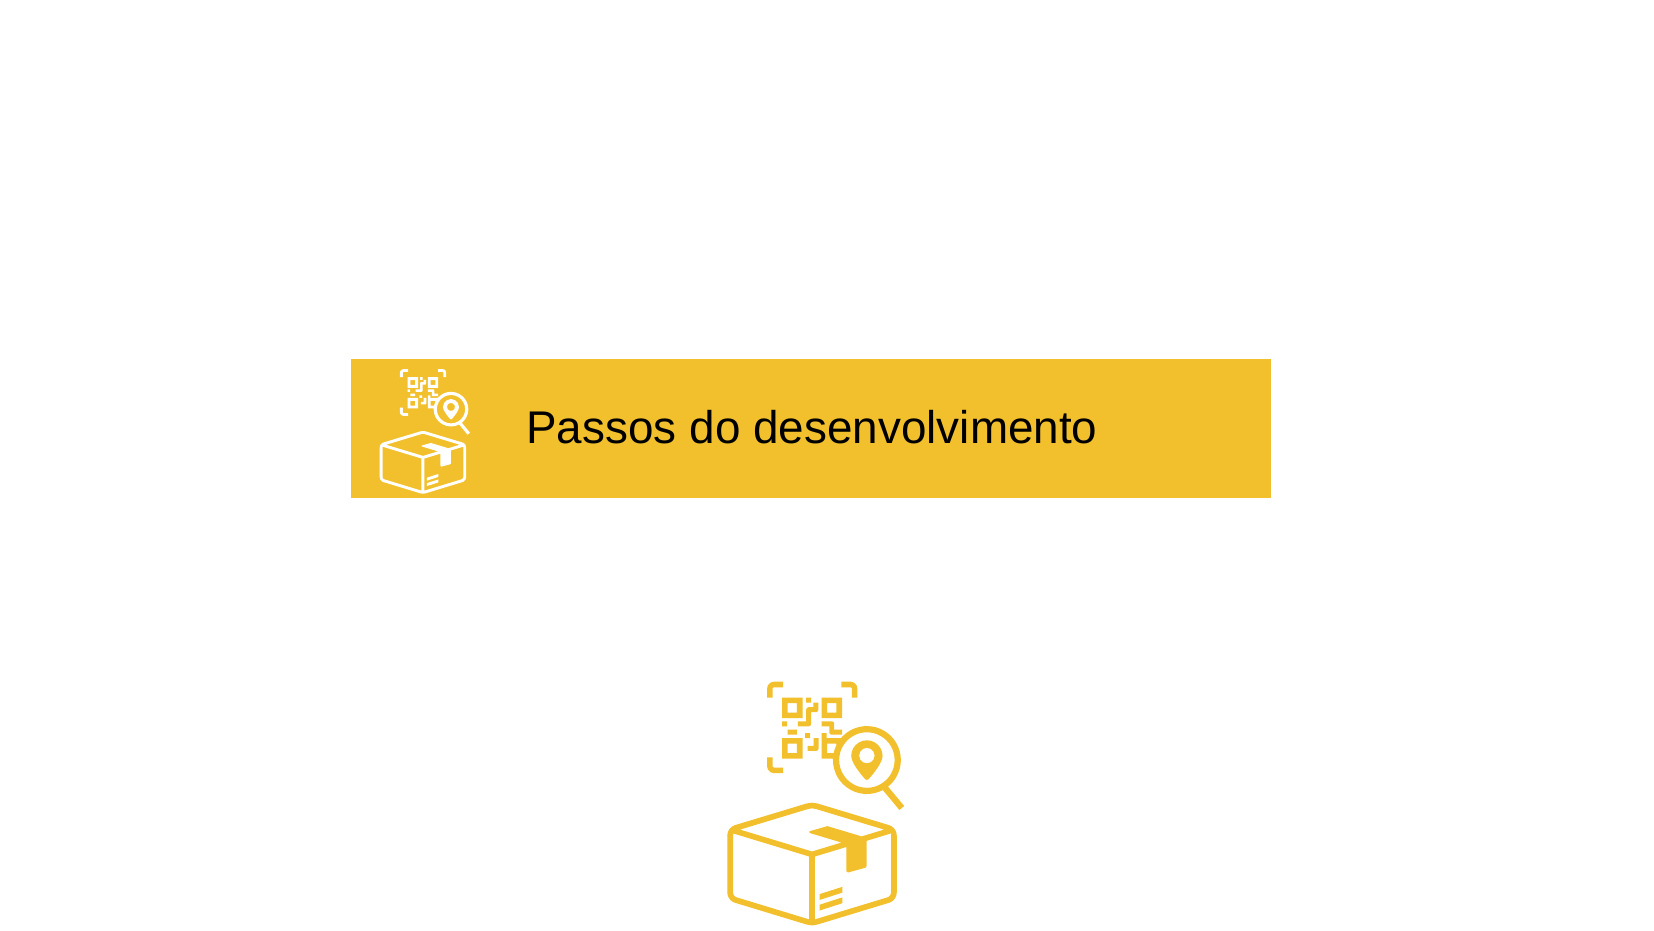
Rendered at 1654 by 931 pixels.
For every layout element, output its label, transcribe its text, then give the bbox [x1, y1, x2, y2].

subtitle Passos do desenvolvimento [354, 354, 1270, 502]
